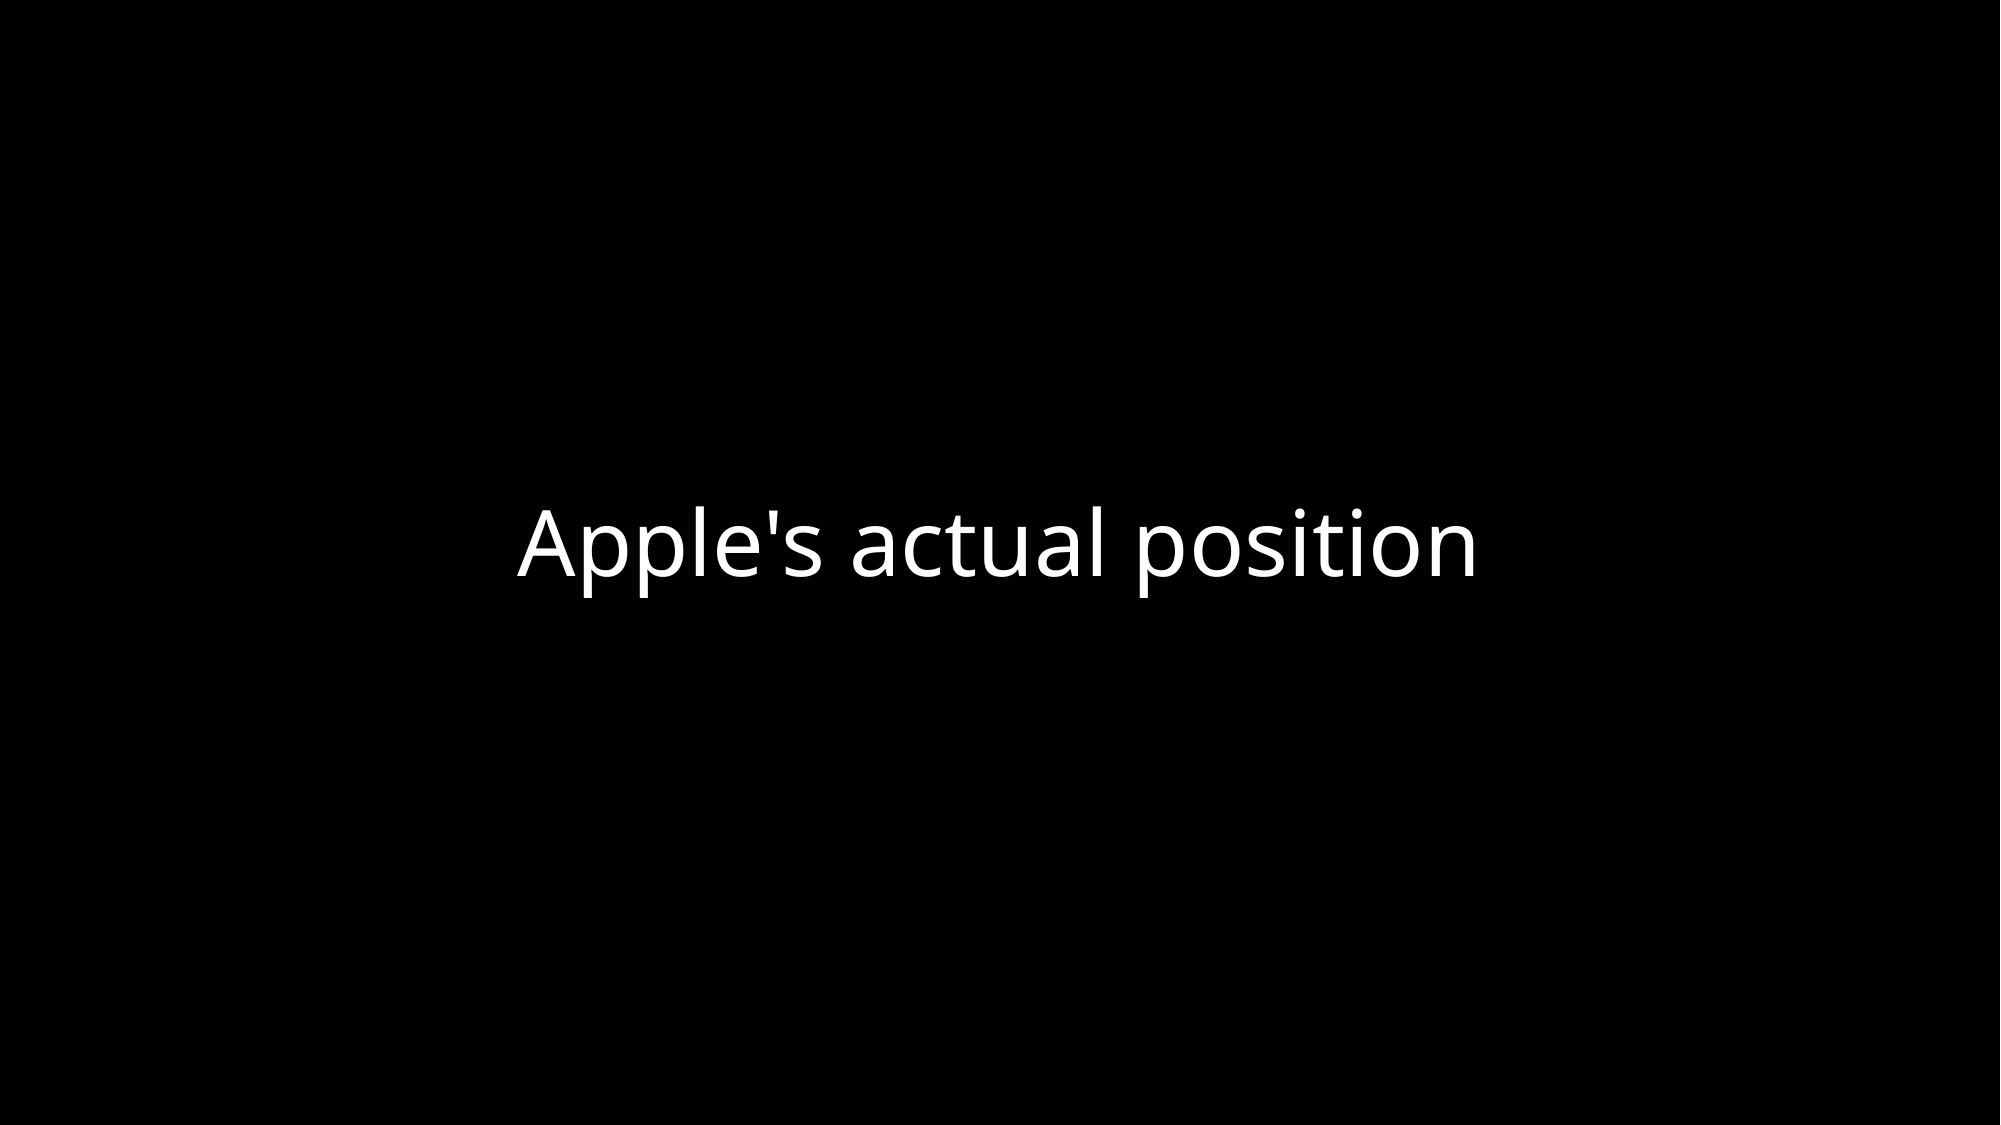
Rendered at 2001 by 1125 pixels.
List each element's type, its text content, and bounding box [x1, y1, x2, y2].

text_box Apple's actual position [0, 0, 2000, 1125]
